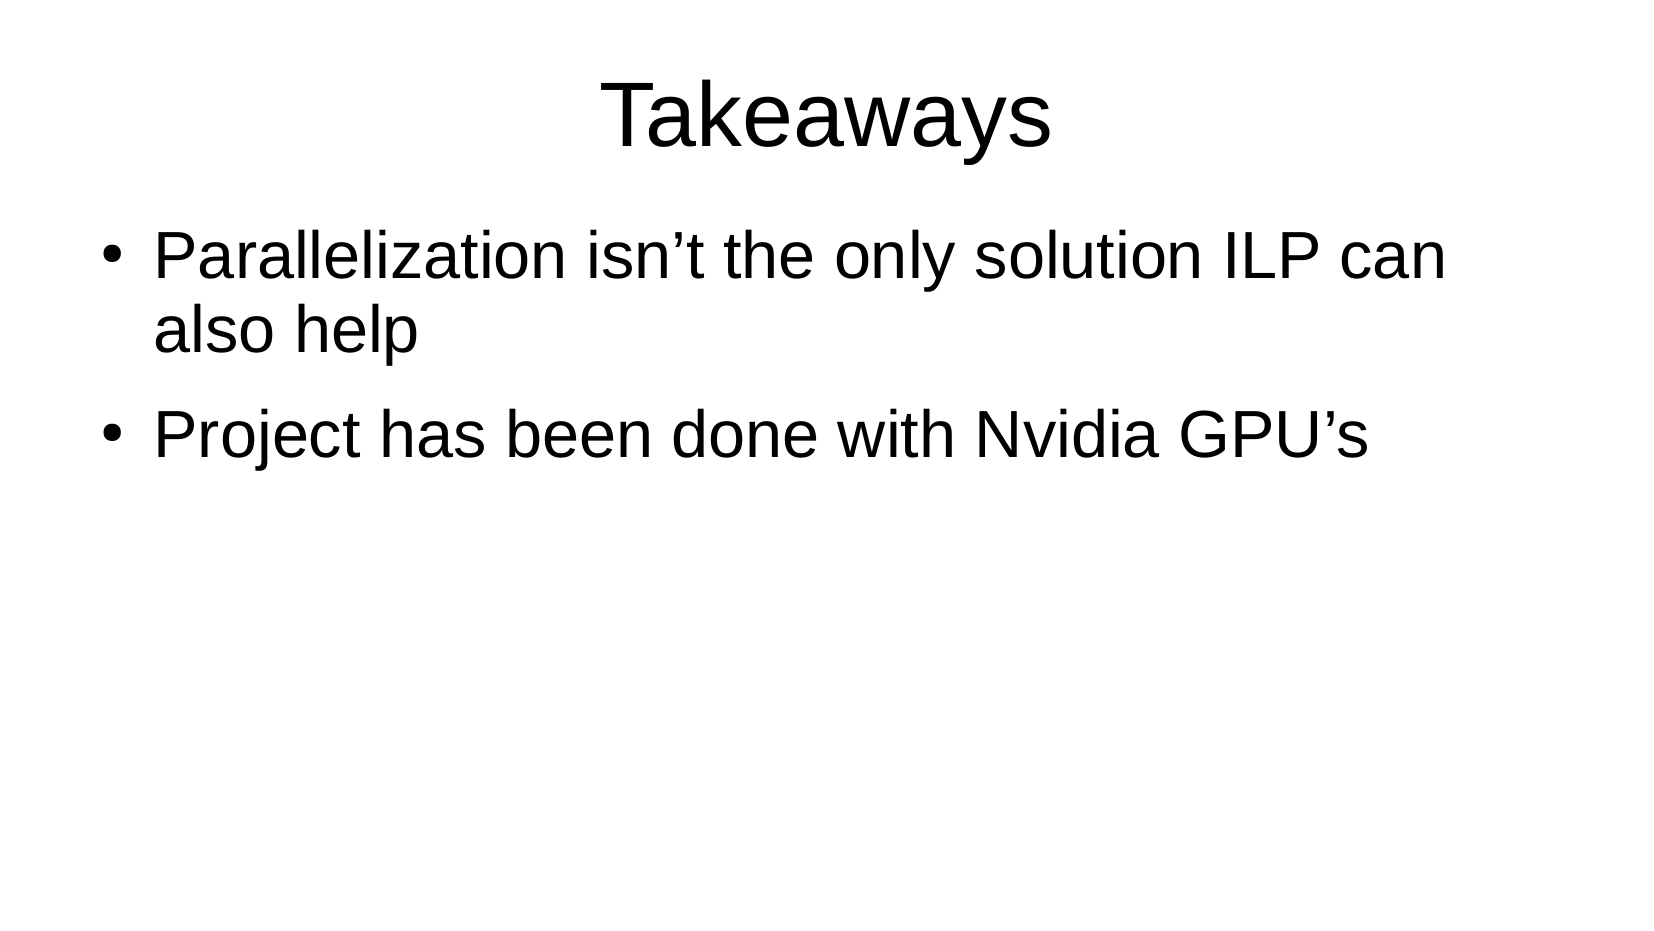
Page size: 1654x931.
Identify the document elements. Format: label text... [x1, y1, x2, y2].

title Takeaways [82, 37, 1571, 193]
list Parallelization isn’t the only solution ILP can also help Project has been done with Nvidia GPU’s [82, 217, 1571, 758]
